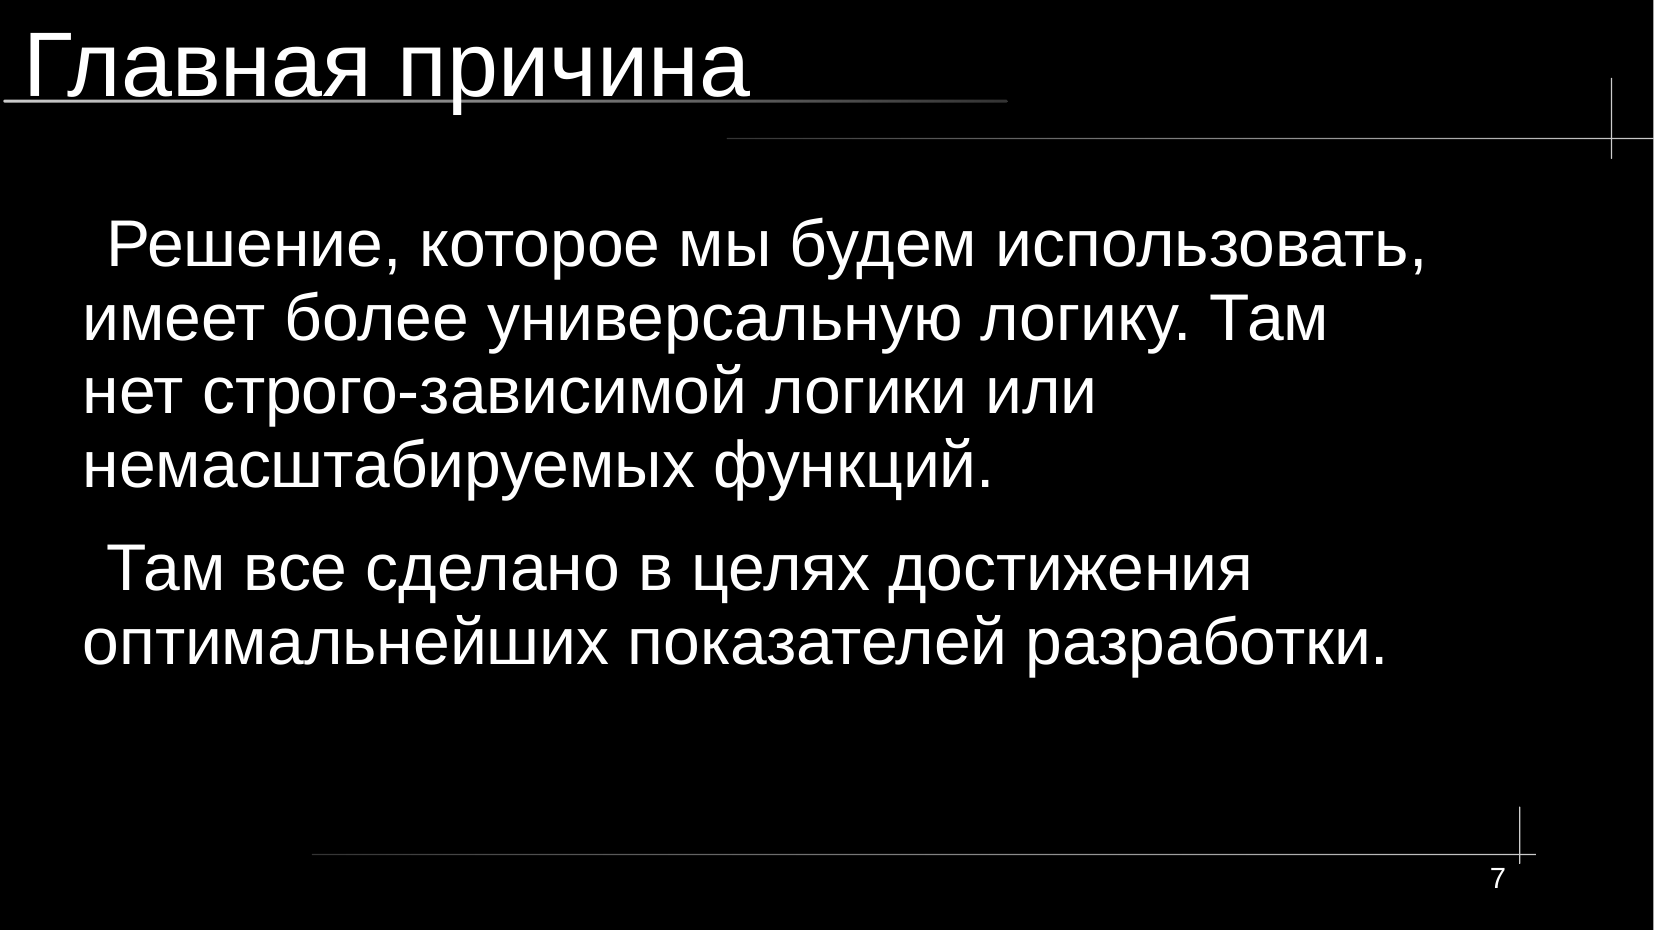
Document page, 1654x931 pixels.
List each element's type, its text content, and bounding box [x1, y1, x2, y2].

title Главная причина [23, 11, 1589, 119]
list Решение, которое мы будем использовать, имеет более универсальную логику. Там нет строго-зависимой логики или немасштабируемых функций. Там все сделано в целях достижения оптимальнейших показателей разработки. [82, 206, 1447, 680]
